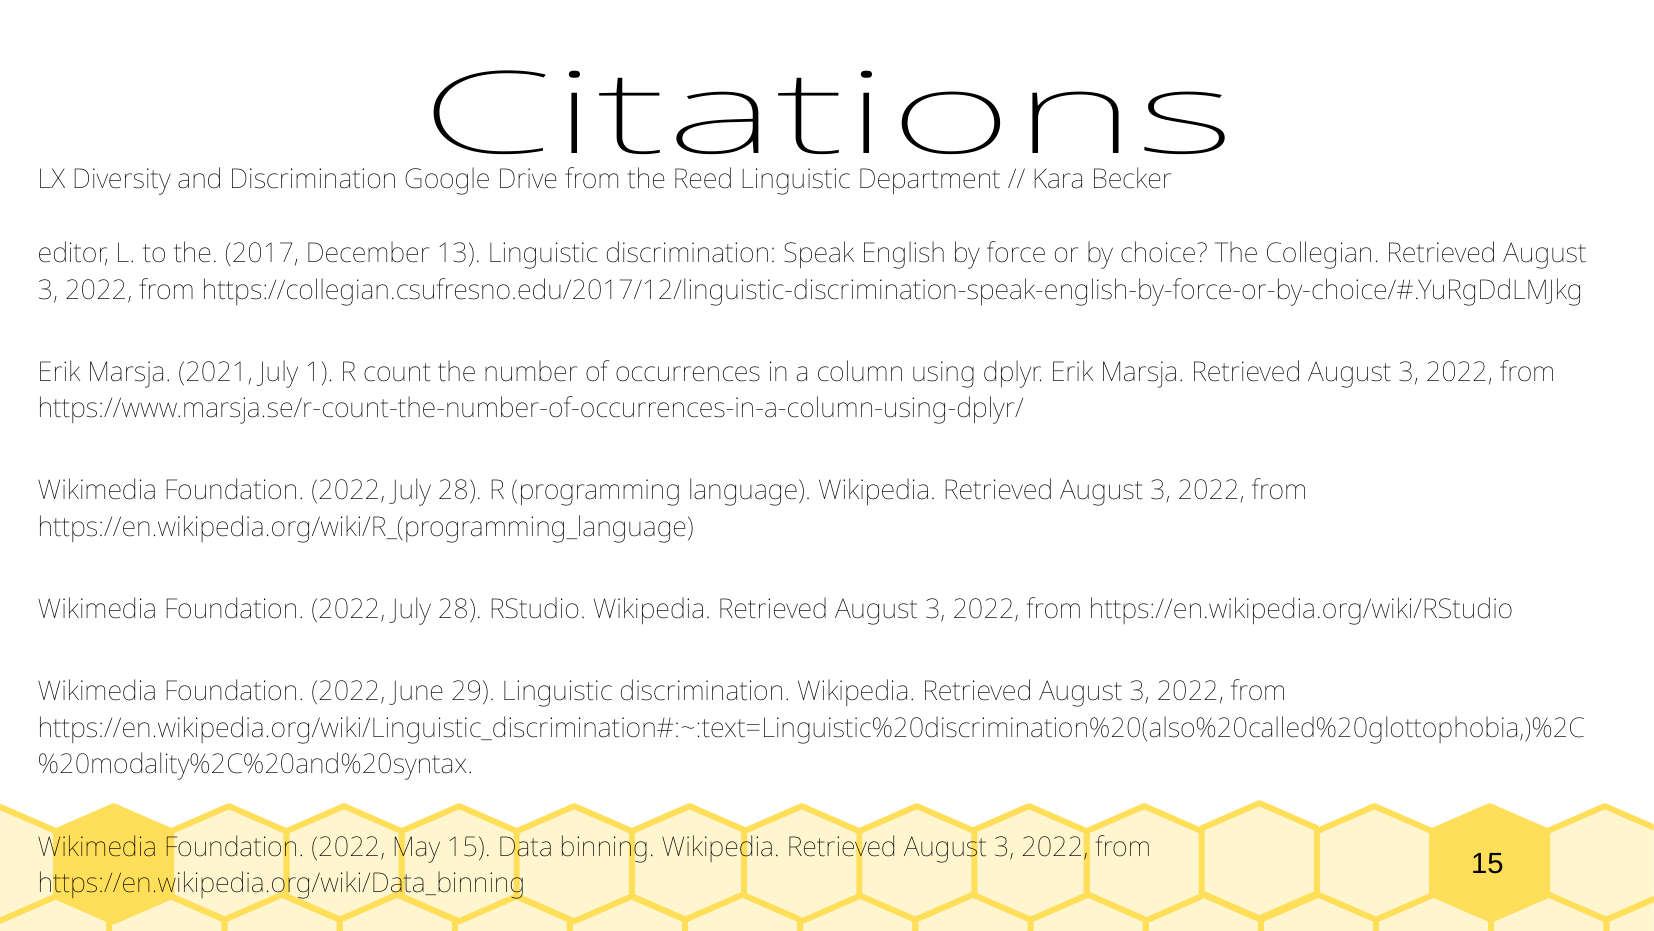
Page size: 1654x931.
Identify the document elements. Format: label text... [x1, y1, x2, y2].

title Citations [420, 32, 1238, 160]
text_box LX Diversity and Discrimination Google Drive from the Reed Linguistic Department // Kara Becker editor, L. to the. (2017, December 13). Linguistic discrimination: Speak English by force or by choice? The Collegian. Retrieved August 3, 2022, from https://collegian.csufresno.edu/2017/12/linguistic-discrimination-speak-english-by-force-or-by-choice/#.YuRgDdLMJkg Erik Marsja. (2021, July 1). R count the number of occurrences in a column using dplyr. Erik Marsja. Retrieved August 3, 2022, from https://www.marsja.se/r-count-the-number-of-occurrences-in-a-column-using-dplyr/ Wikimedia Foundation. (2022, July 28). R (programming language). Wikipedia. Retrieved August 3, 2022, from https://en.wikipedia.org/wiki/R_(programming_language) Wikimedia Foundation. (2022, July 28). RStudio. Wikipedia. Retrieved August 3, 2022, from https://en.wikipedia.org/wiki/RStudio Wikimedia Foundation. (2022, June 29). Linguistic discrimination. Wikipedia. Retrieved August 3, 2022, from https://en.wikipedia.org/wiki/Linguistic_discrimination#:~:text=Linguistic%20discrimination%20(also%20called%20glottophobia,)%2C%20modality%2C%20and%20syntax. Wikimedia Foundation. (2022, May 15). Data binning. Wikipedia. Retrieved August 3, 2022, from https://en.wikipedia.org/wiki/Data_binning [37, 160, 1613, 826]
